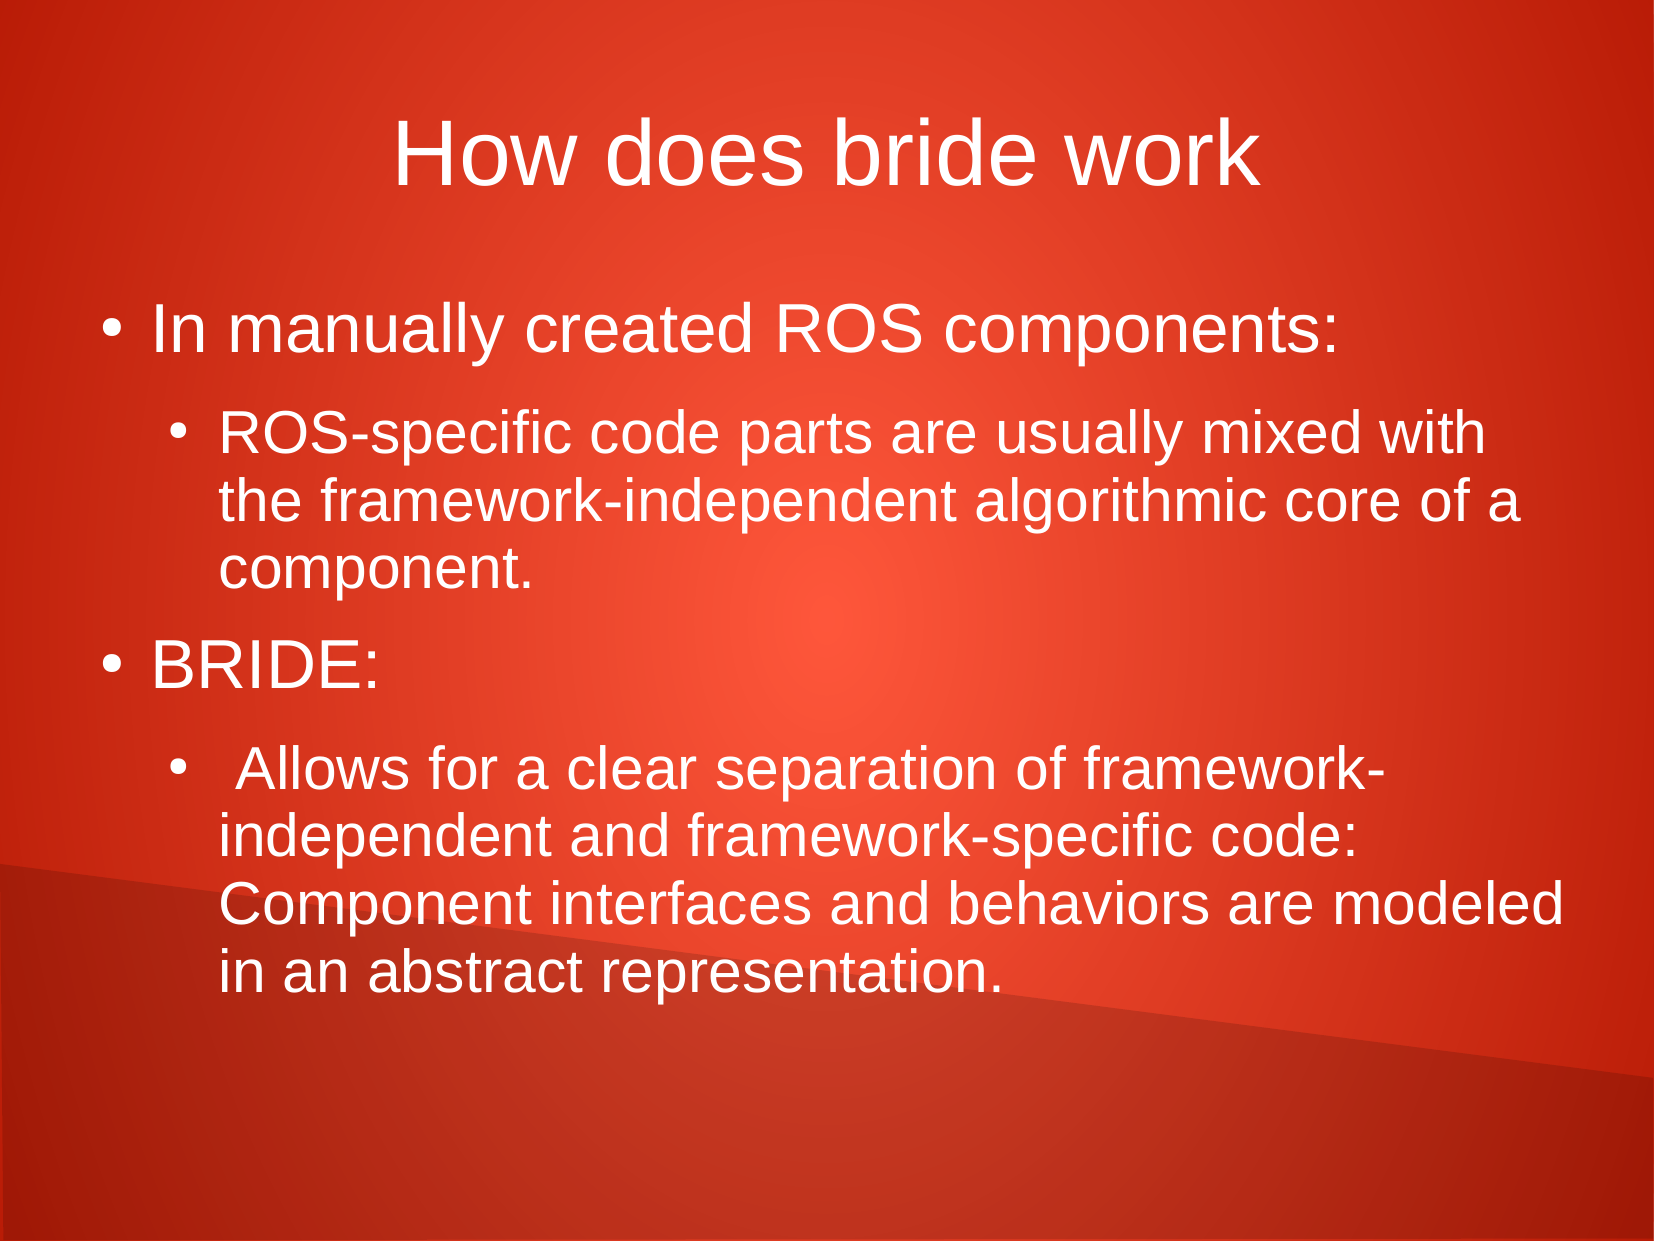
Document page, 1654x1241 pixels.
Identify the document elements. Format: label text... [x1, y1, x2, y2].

title How does bride work [82, 49, 1571, 257]
list In manually created ROS components: ROS-specific code parts are usually mixed with the framework-independent algorithmic core of a component. BRIDE: Allows for a clear separation of framework-independent and framework-specific code: Component interfaces and behaviors are modeled in an abstract representation. [82, 290, 1571, 1010]
